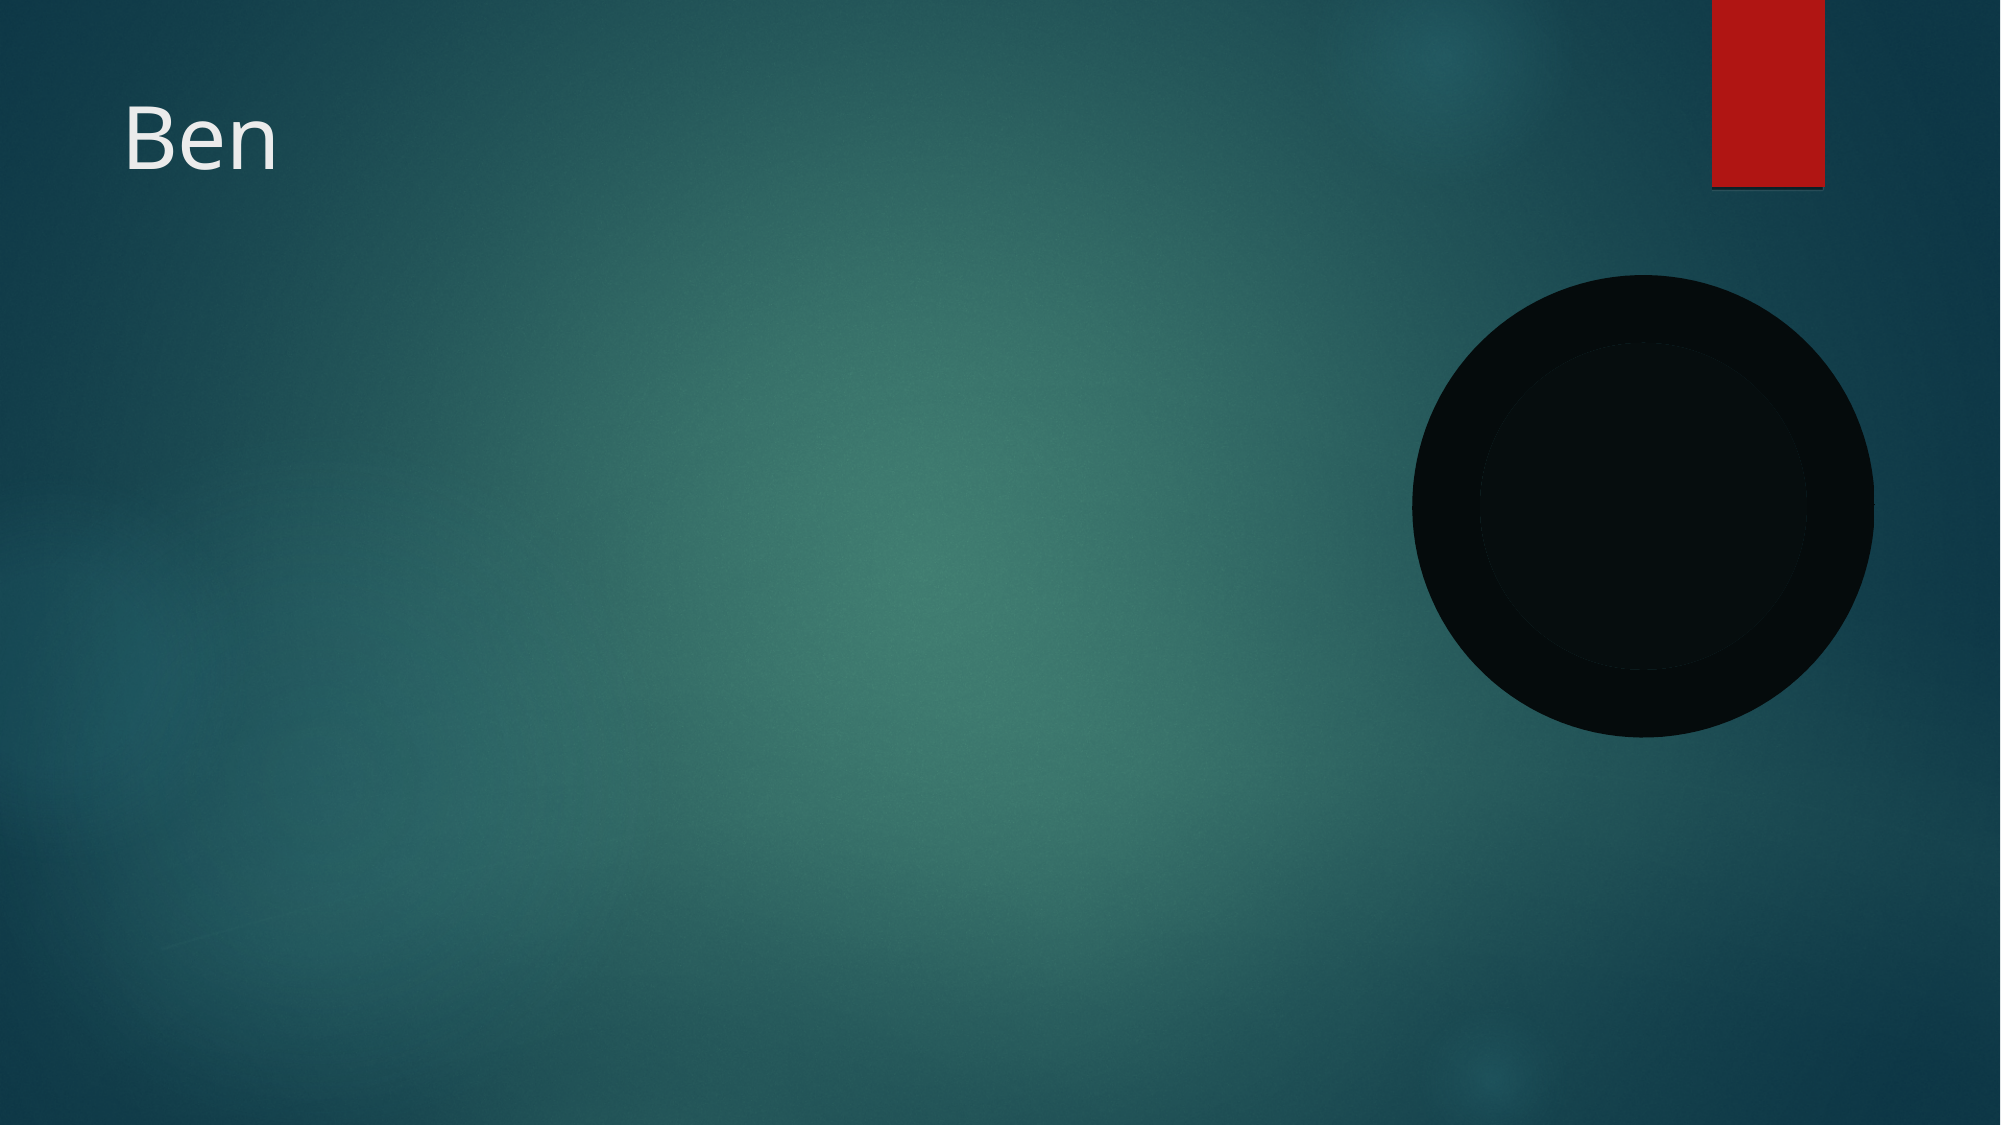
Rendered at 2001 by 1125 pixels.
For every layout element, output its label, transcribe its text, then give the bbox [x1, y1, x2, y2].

title Ben [106, 74, 1649, 305]
